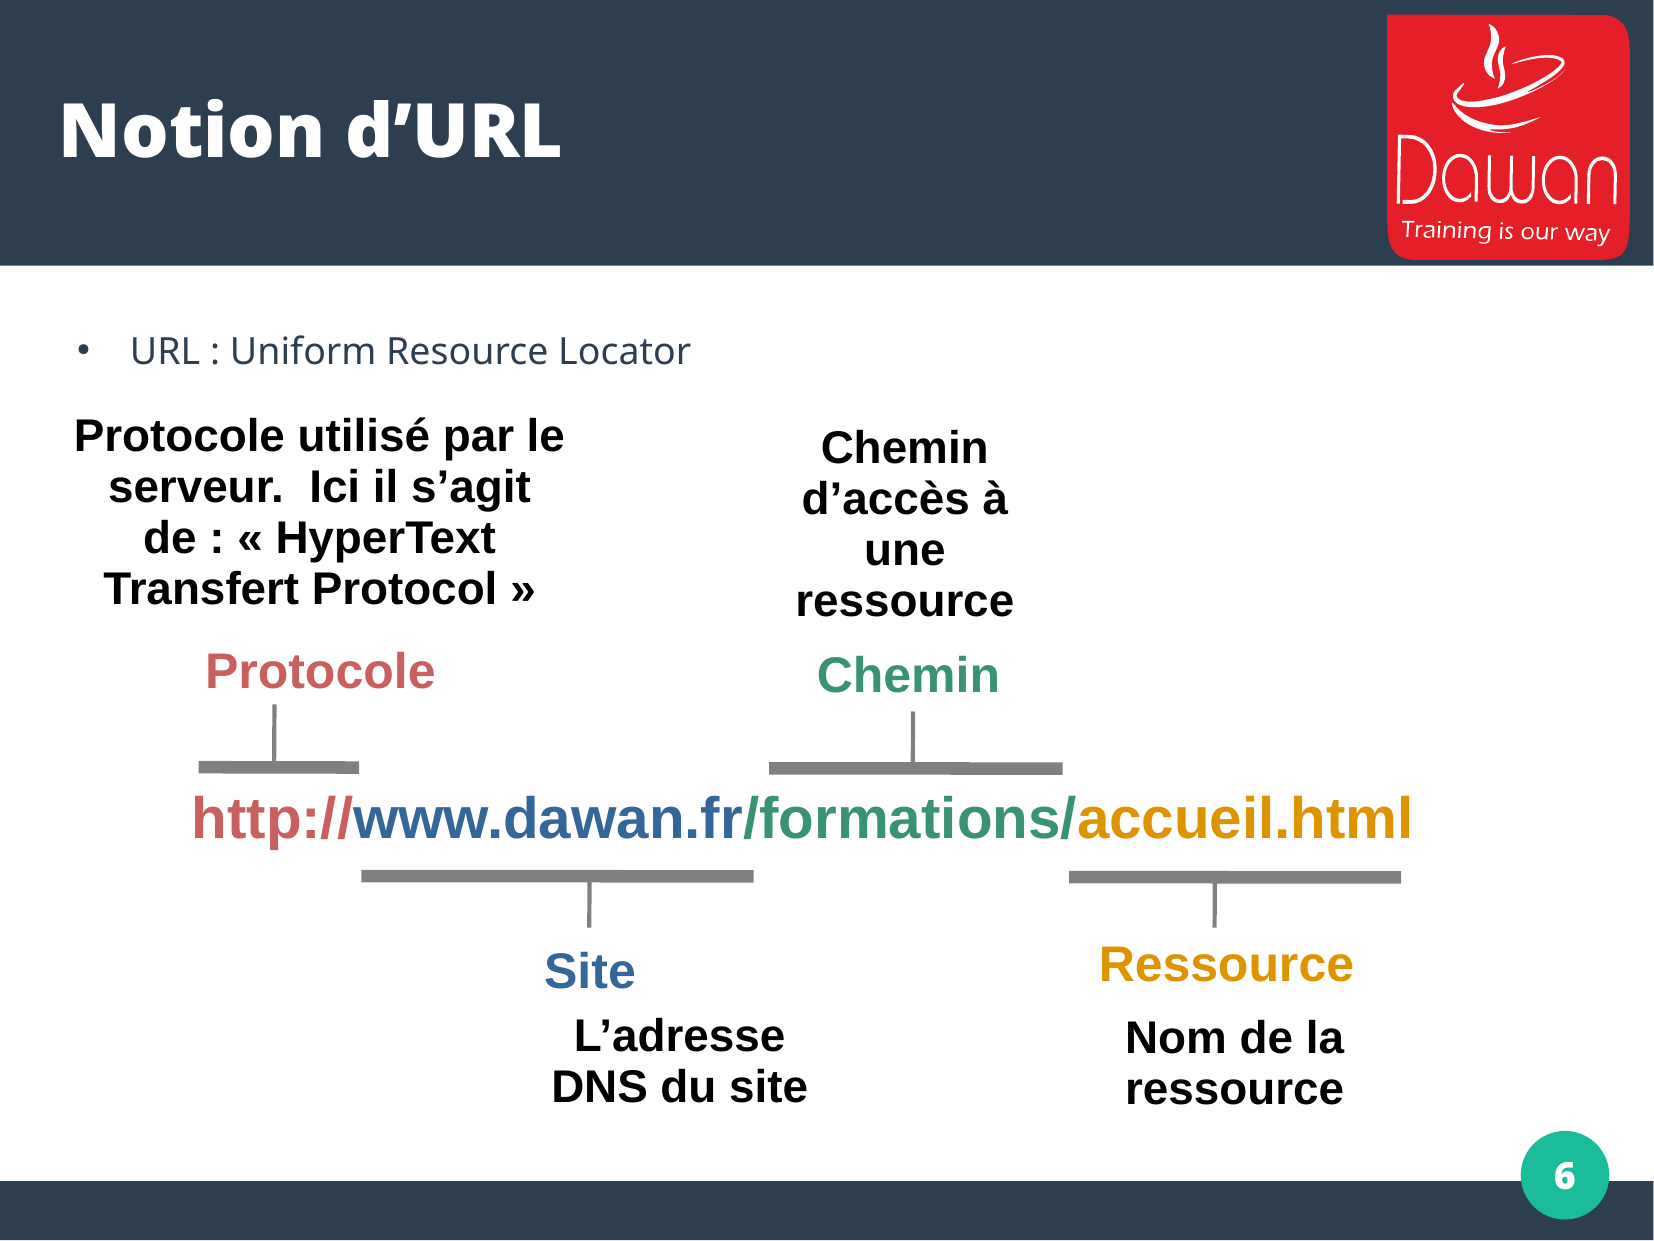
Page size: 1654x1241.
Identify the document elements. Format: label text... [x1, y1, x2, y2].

text_box Protocole [190, 633, 452, 708]
text_box L’adresse DNS du site [525, 999, 834, 1121]
text_box Site [528, 932, 652, 999]
text_box http://www.dawan.fr/formations/accueil.html [176, 774, 1430, 860]
text_box Ressource [1083, 926, 1370, 1001]
text_box Chemin [801, 637, 1016, 712]
text_box Protocole utilisé par le serveur. Ici il s’agit de : « HyperText Transfert Protocol » [47, 399, 593, 623]
picture [1387, 14, 1630, 260]
text_box Chemin d’accès à une ressource [750, 411, 1059, 635]
text_box Nom de la ressource [1080, 1002, 1389, 1123]
title Notion d’URL [59, 49, 1387, 207]
list URL : Uniform Resource Locator [59, 324, 1595, 1152]
